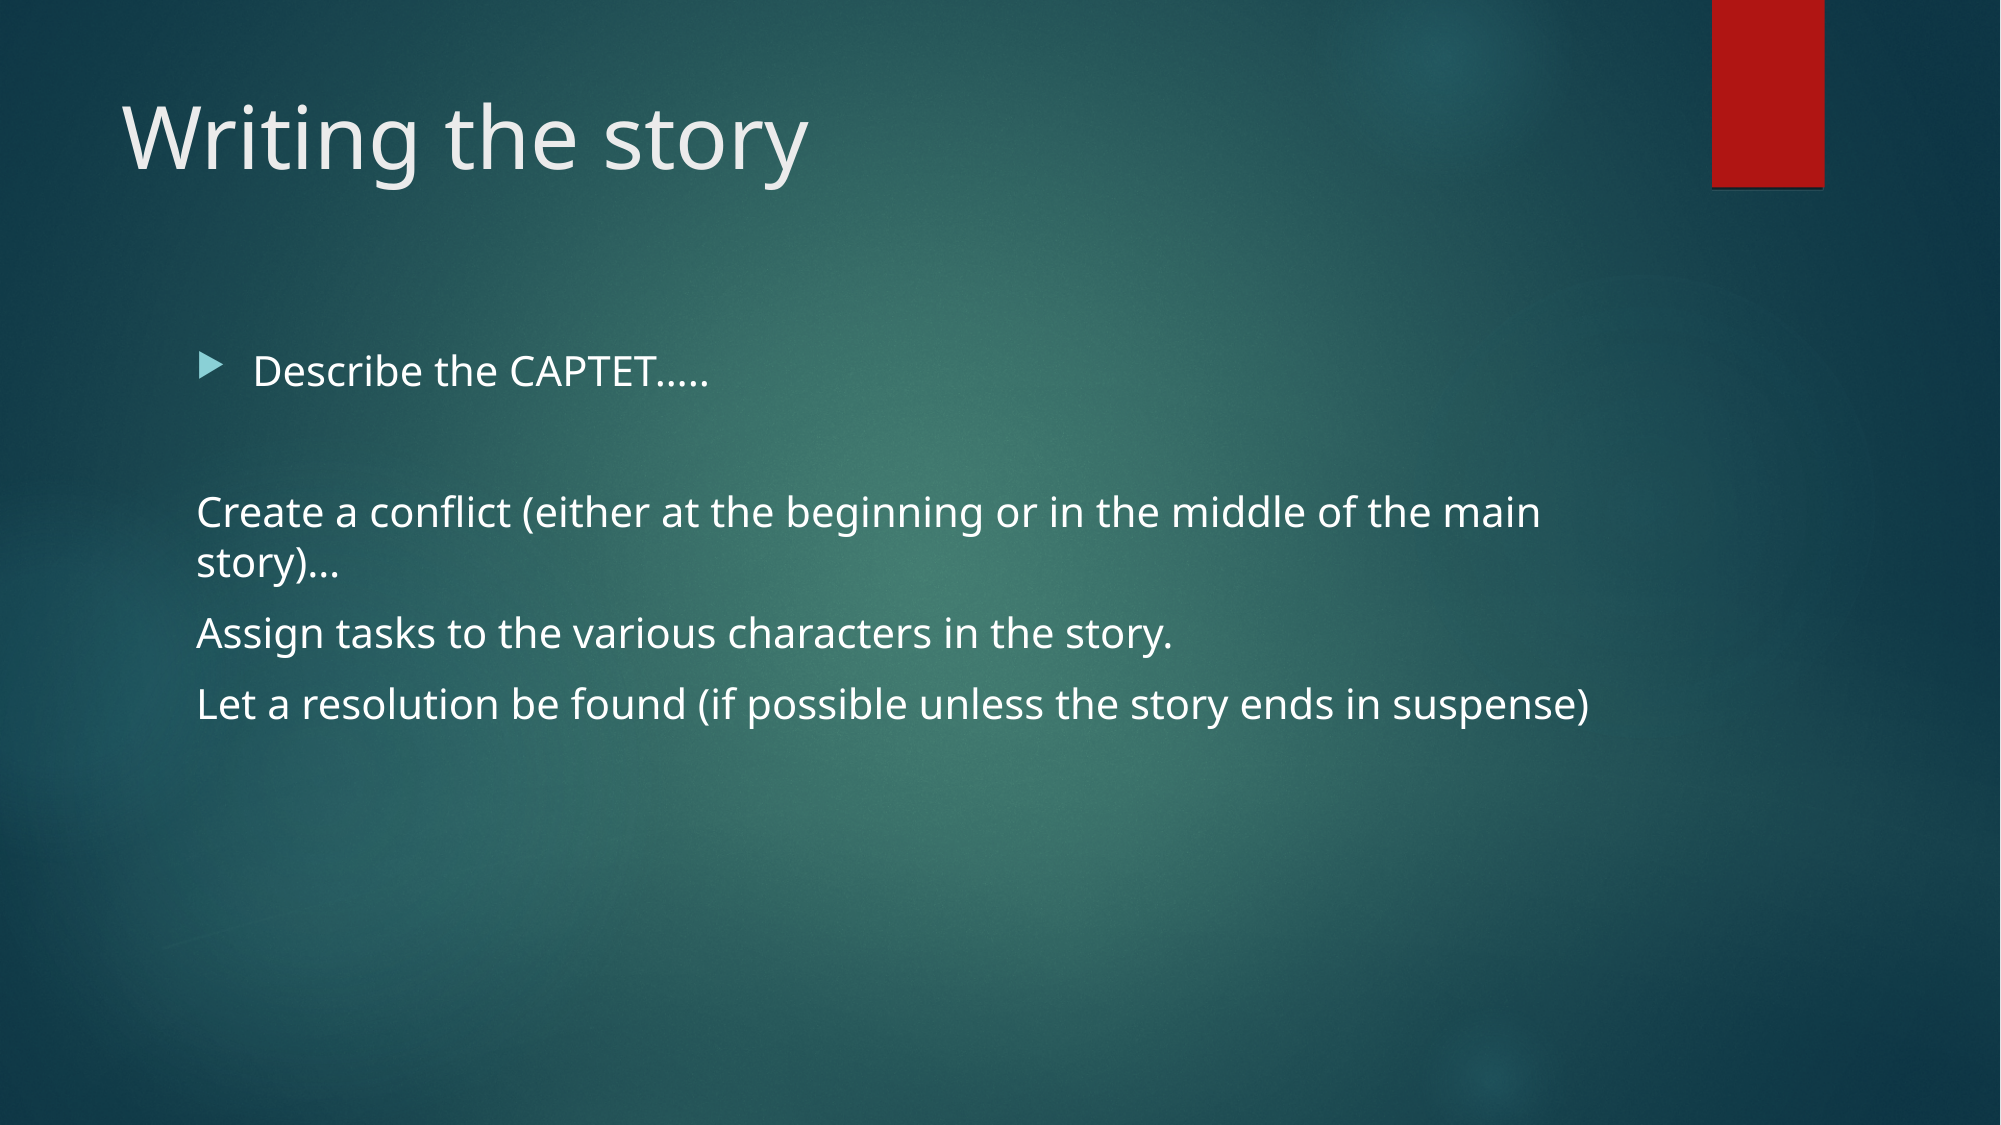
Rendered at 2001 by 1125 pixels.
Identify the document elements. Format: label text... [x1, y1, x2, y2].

picture [0, 0, 2001, 1125]
list Describe the CAPTET….. Create a conflict (either at the beginning or in the middle of the main story)… Assign tasks to the various characters in the story. Let a resolution be found (if possible unless the story ends in suspense) [181, 336, 1649, 1025]
title Writing the story [106, 74, 1649, 304]
